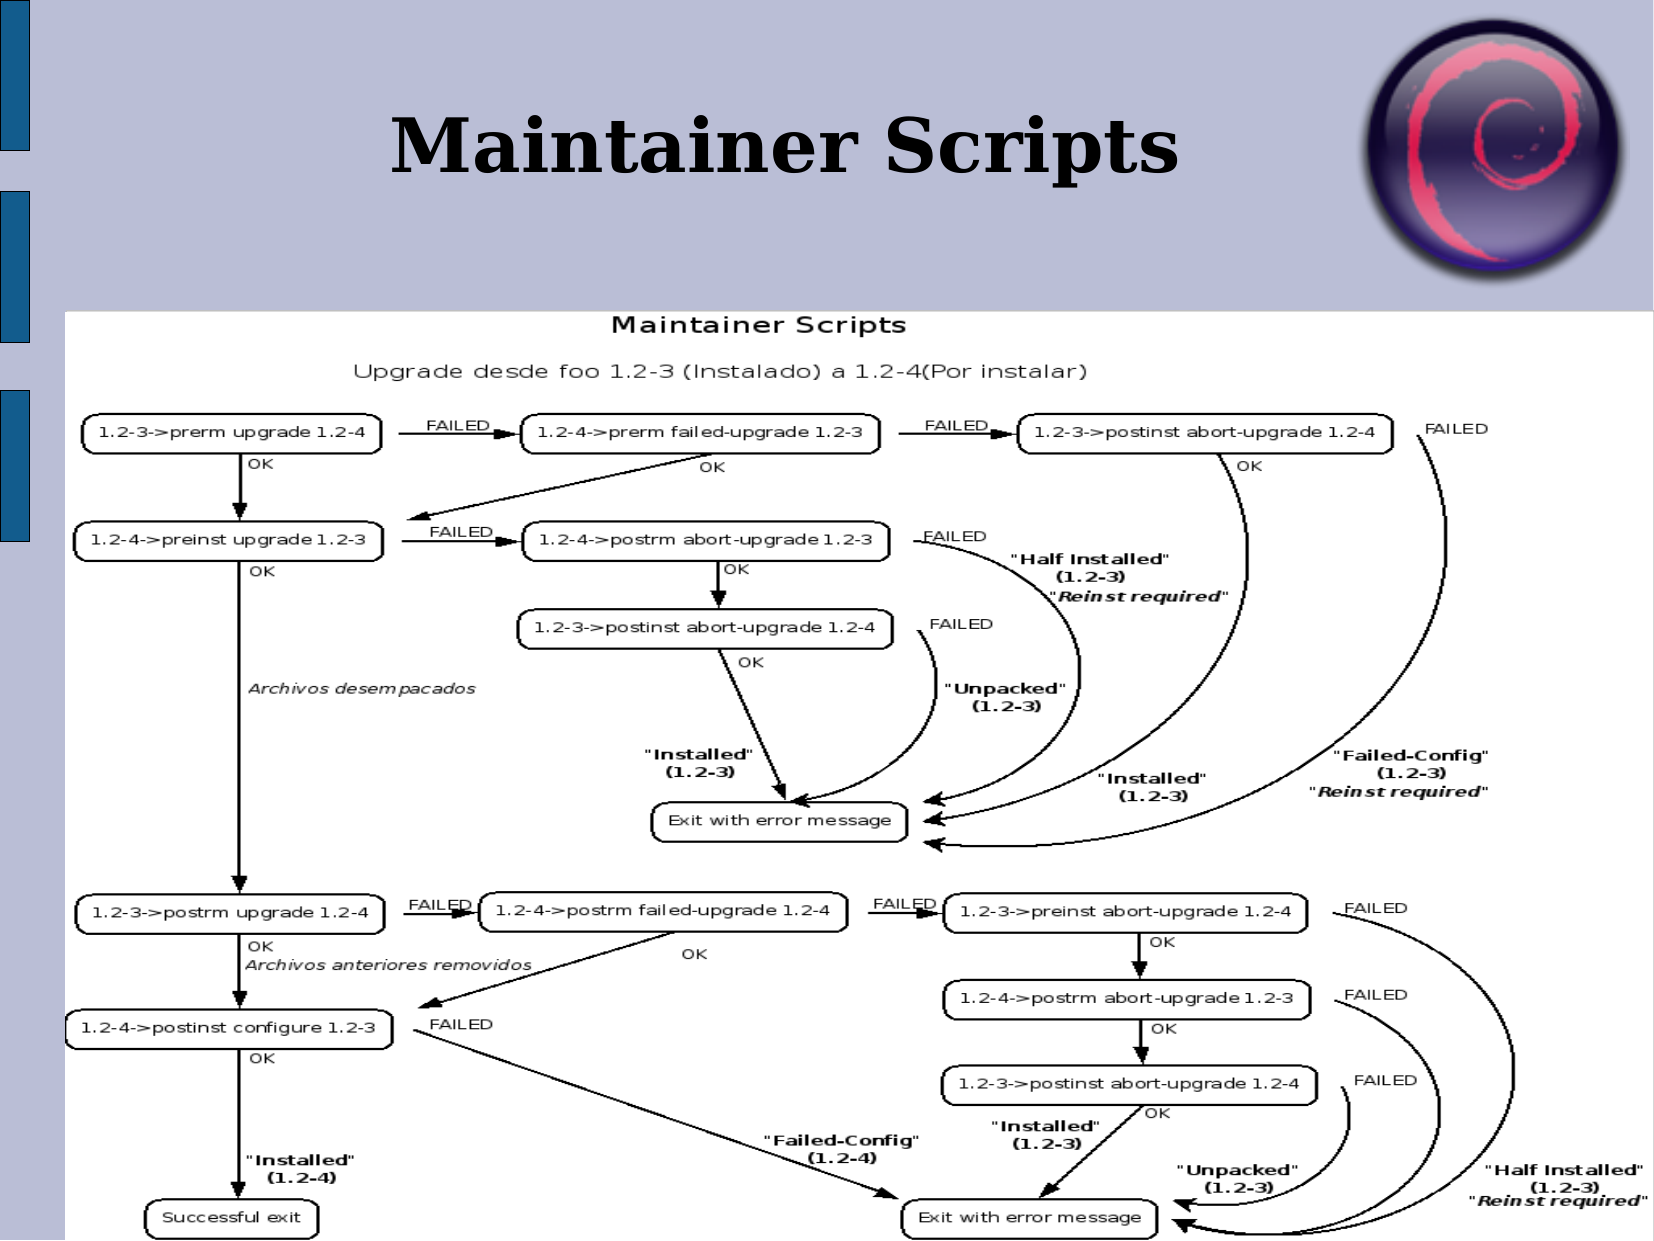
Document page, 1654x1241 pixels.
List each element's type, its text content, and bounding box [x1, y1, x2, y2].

text_box Maintainer Scripts [17, 94, 1554, 325]
picture [65, 312, 1654, 1241]
picture [1334, 5, 1630, 302]
